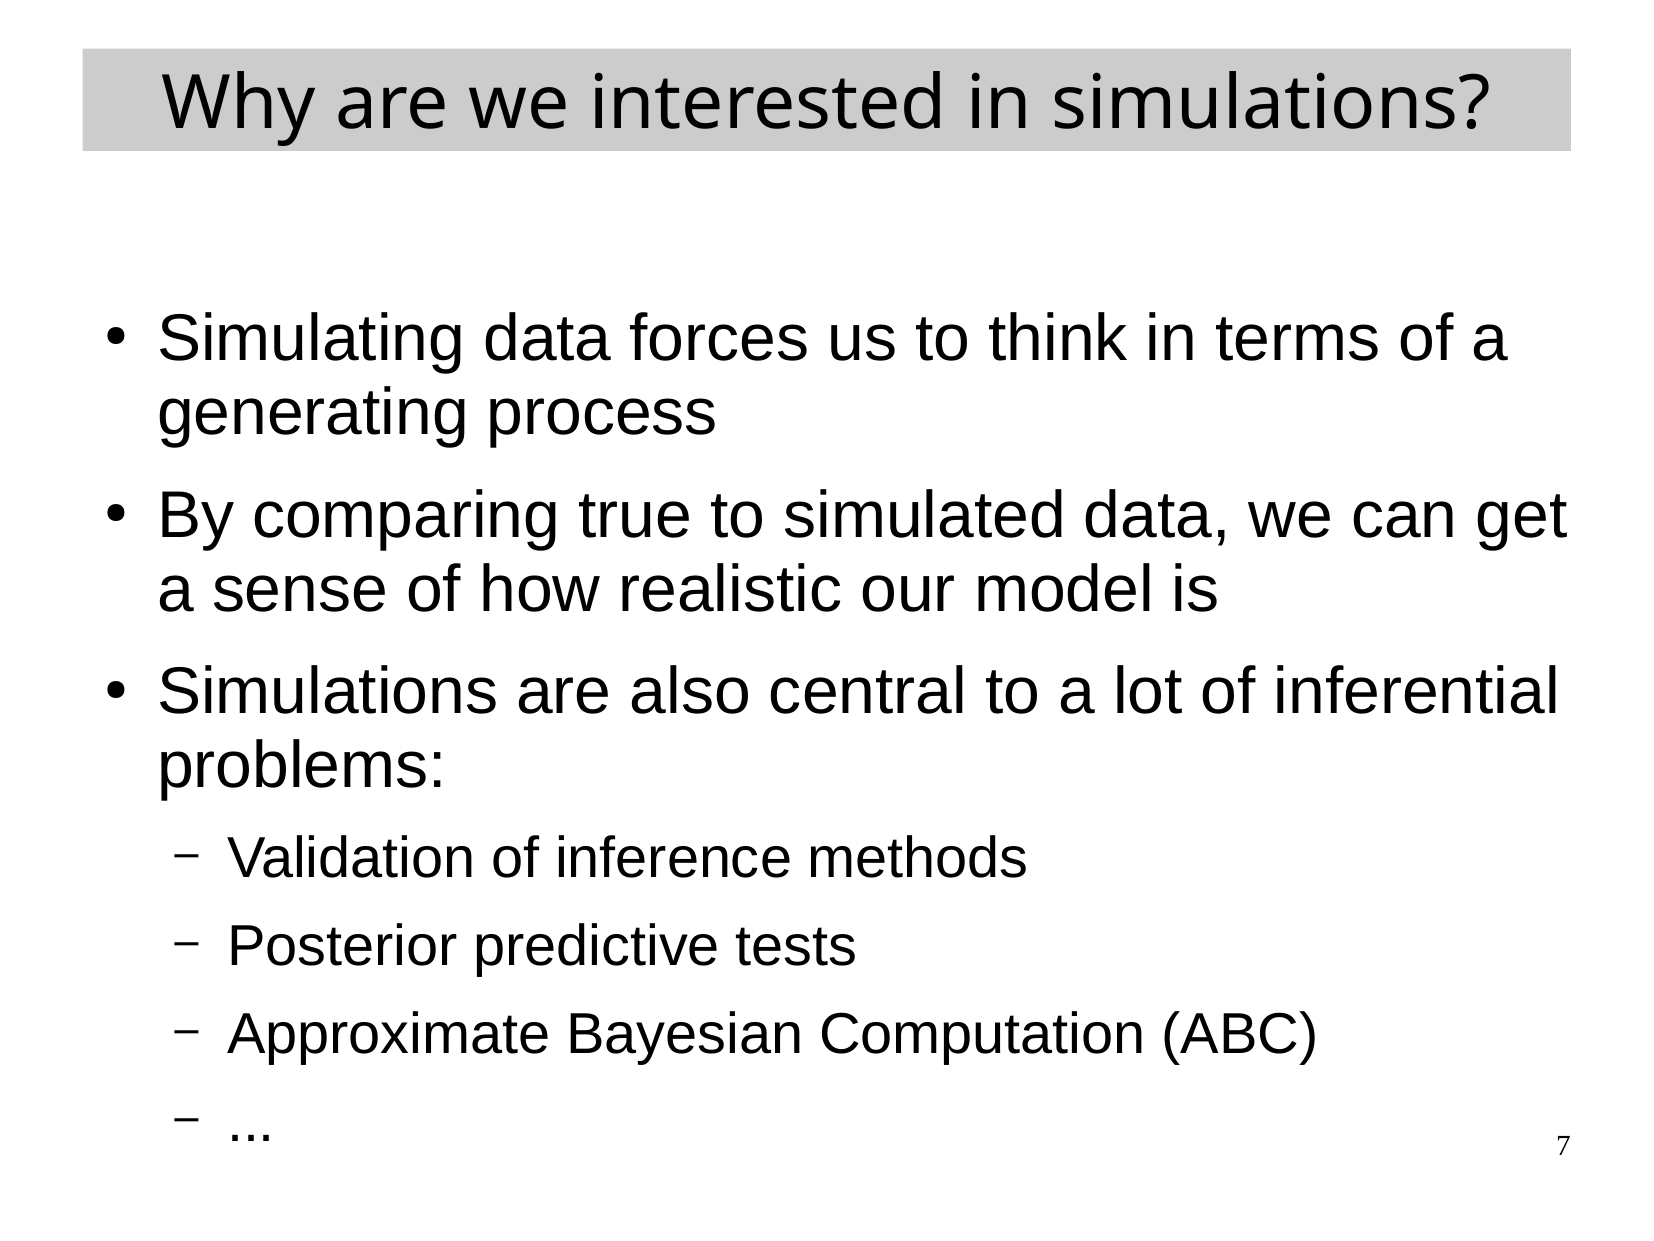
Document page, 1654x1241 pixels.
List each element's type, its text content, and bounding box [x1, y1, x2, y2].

title Why are we interested in simulations? [82, 49, 1571, 151]
list Simulating data forces us to think in terms of a generating process By comparing true to simulated data, we can get a sense of how realistic our model is Simulations are also central to a lot of inferential problems: Validation of inference methods Posterior predictive tests Approximate Bayesian Computation (ABC) ... [86, 300, 1576, 1156]
